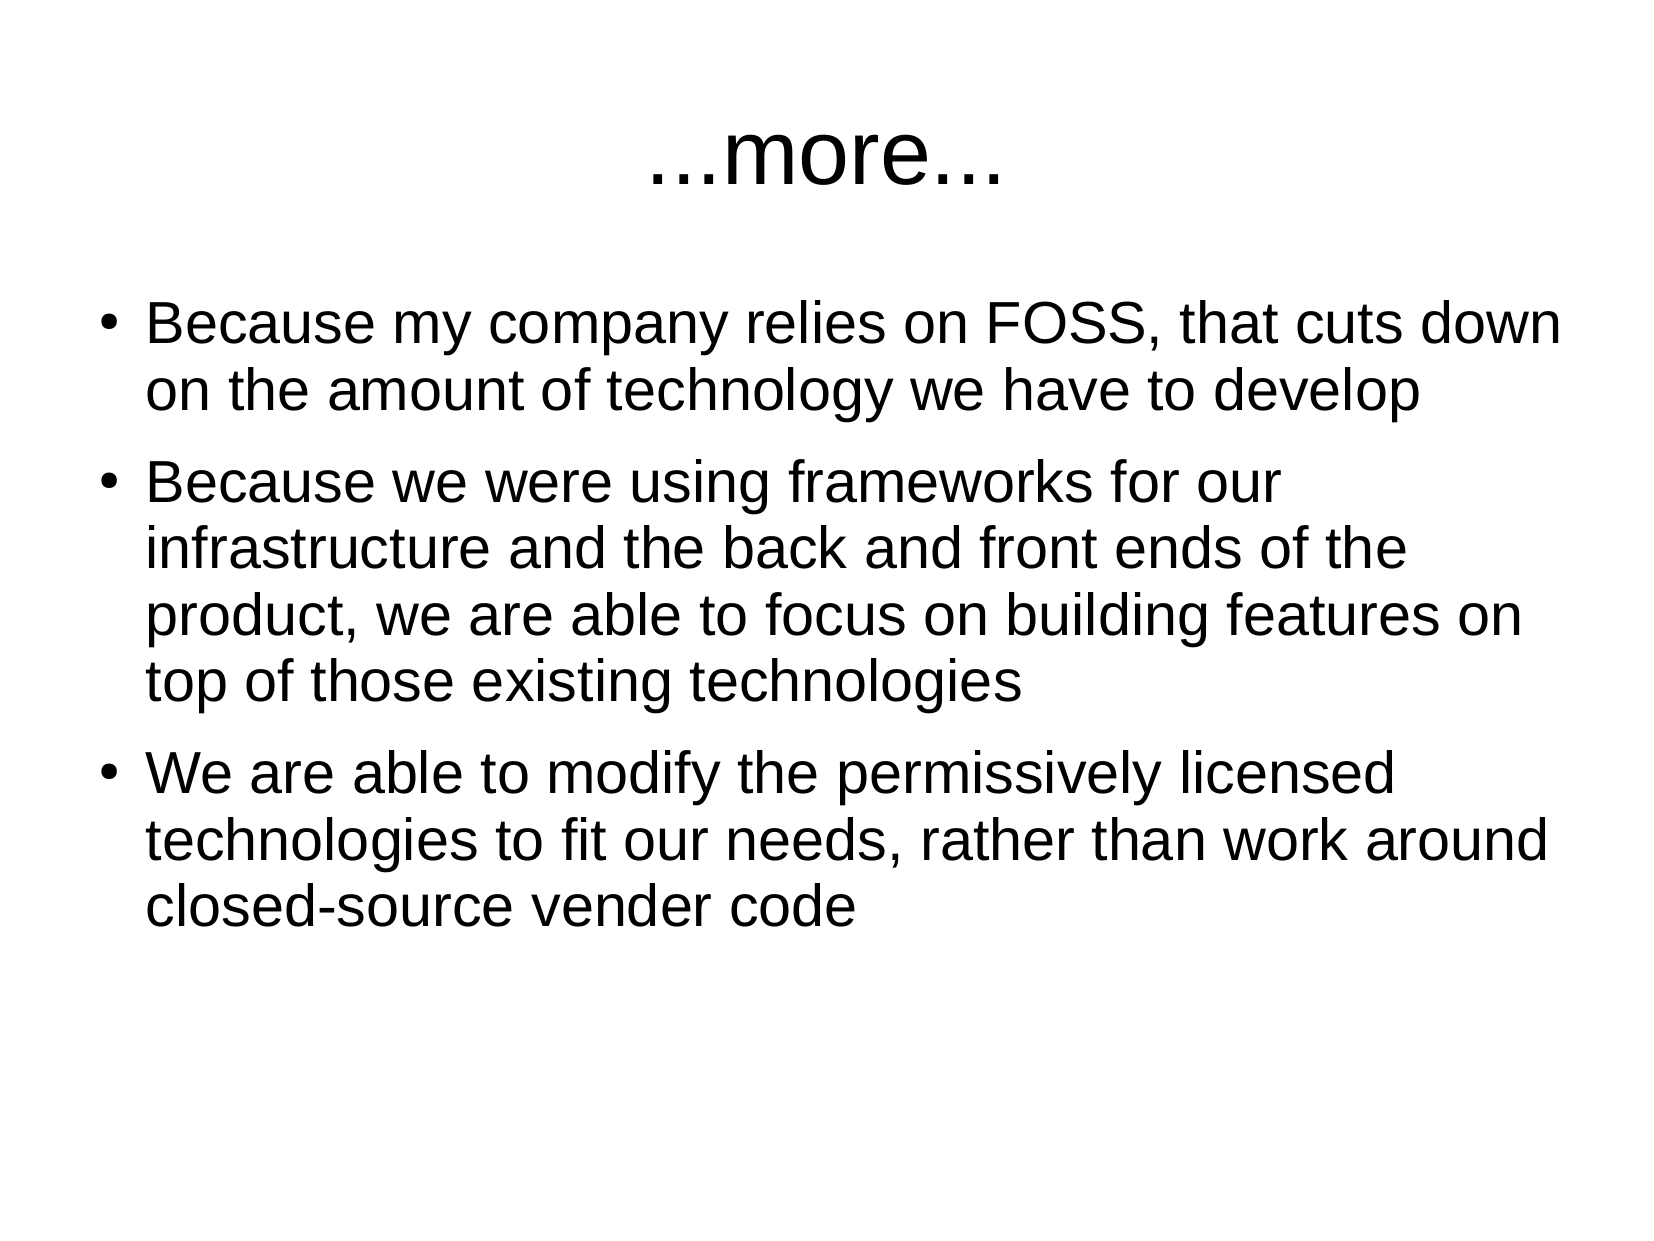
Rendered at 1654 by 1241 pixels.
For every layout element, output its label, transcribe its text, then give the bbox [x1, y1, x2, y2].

title ...more... [82, 49, 1571, 257]
list Because my company relies on FOSS, that cuts down on the amount of technology we have to develop Because we were using frameworks for our infrastructure and the back and front ends of the product, we are able to focus on building features on top of those existing technologies We are able to modify the permissively licensed technologies to fit our needs, rather than work around closed-source vender code [82, 290, 1571, 1010]
